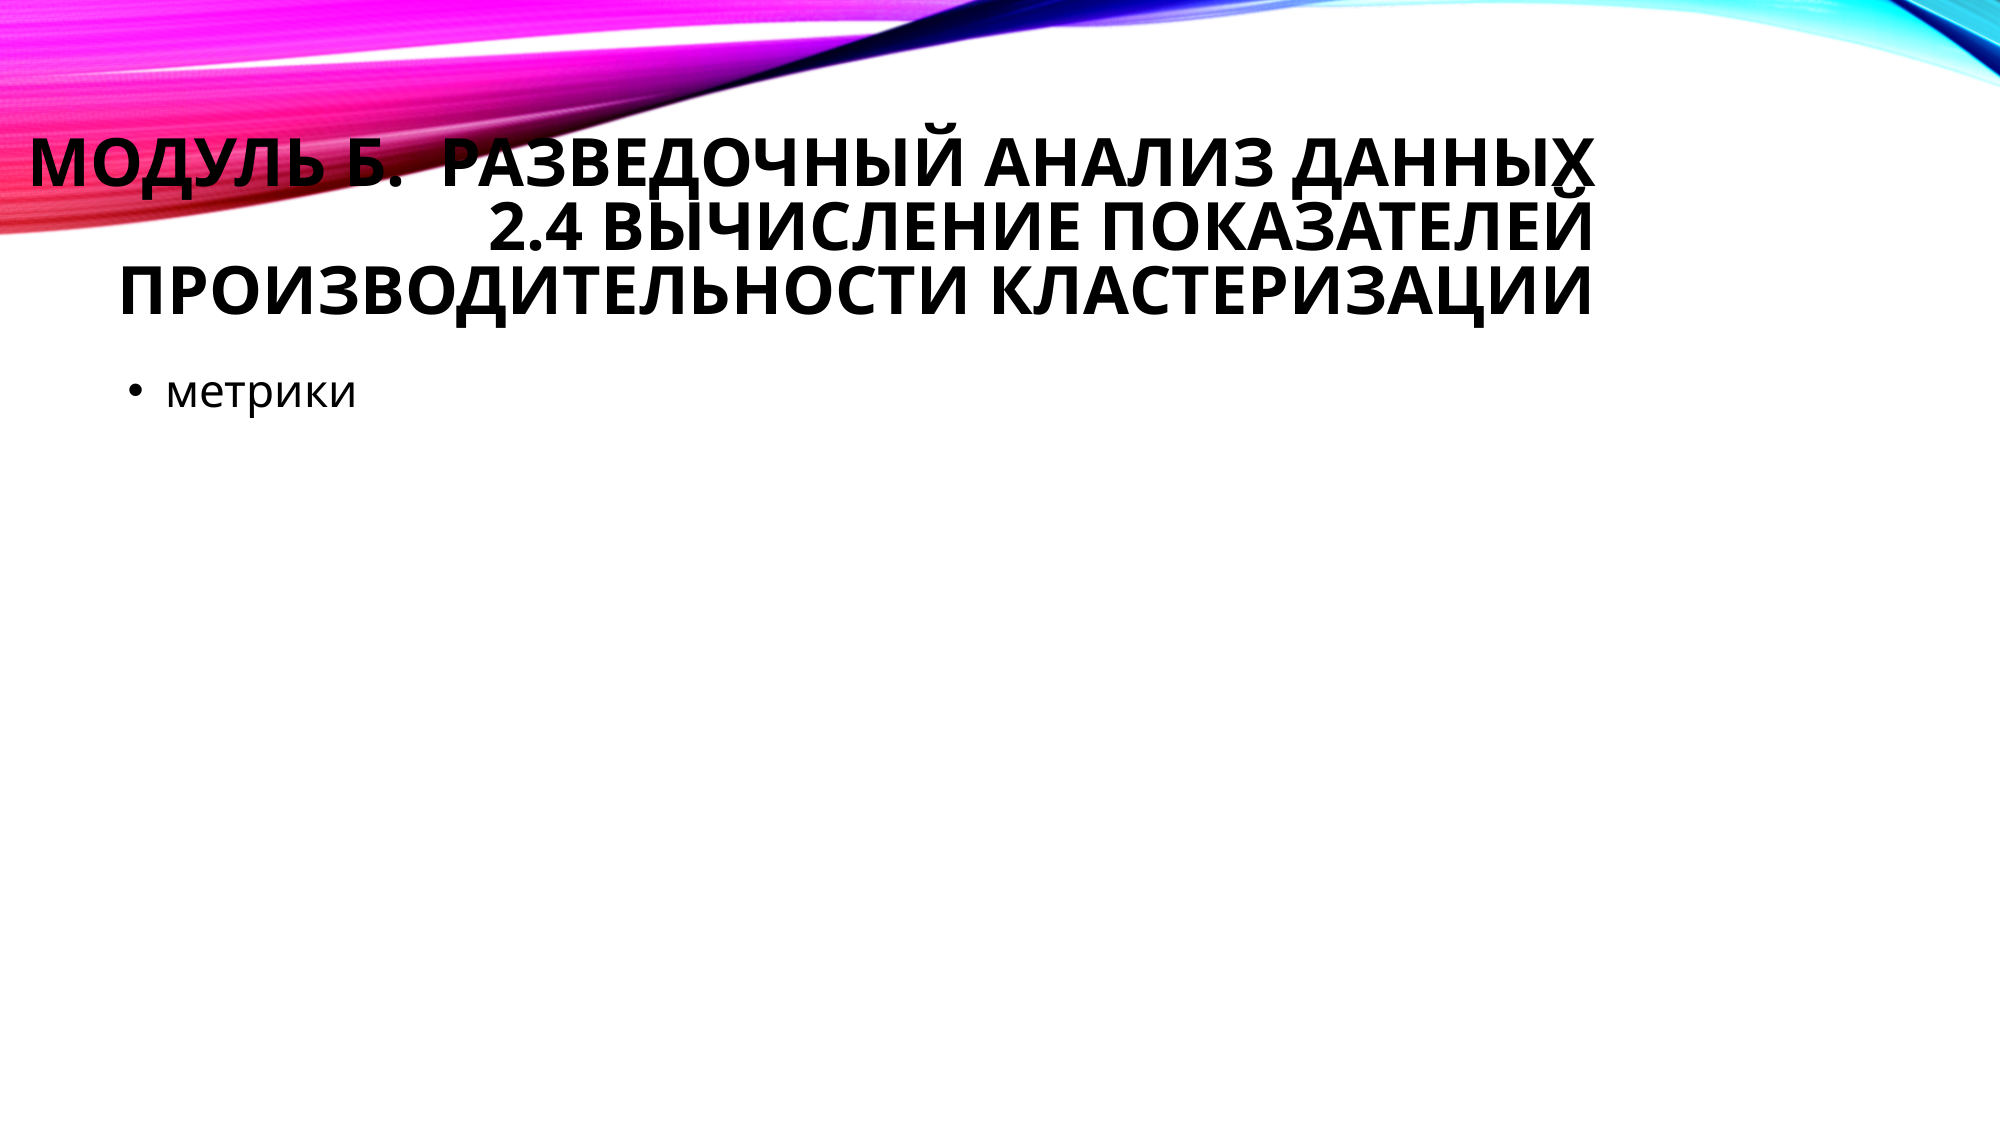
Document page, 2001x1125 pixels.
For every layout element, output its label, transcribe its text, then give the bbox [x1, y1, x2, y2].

list метрики [112, 360, 1888, 1021]
text_box Модуль Б. Разведочный анализ данных 2.4 Вычисление показателей производительности кластеризации [12, 125, 1888, 338]
